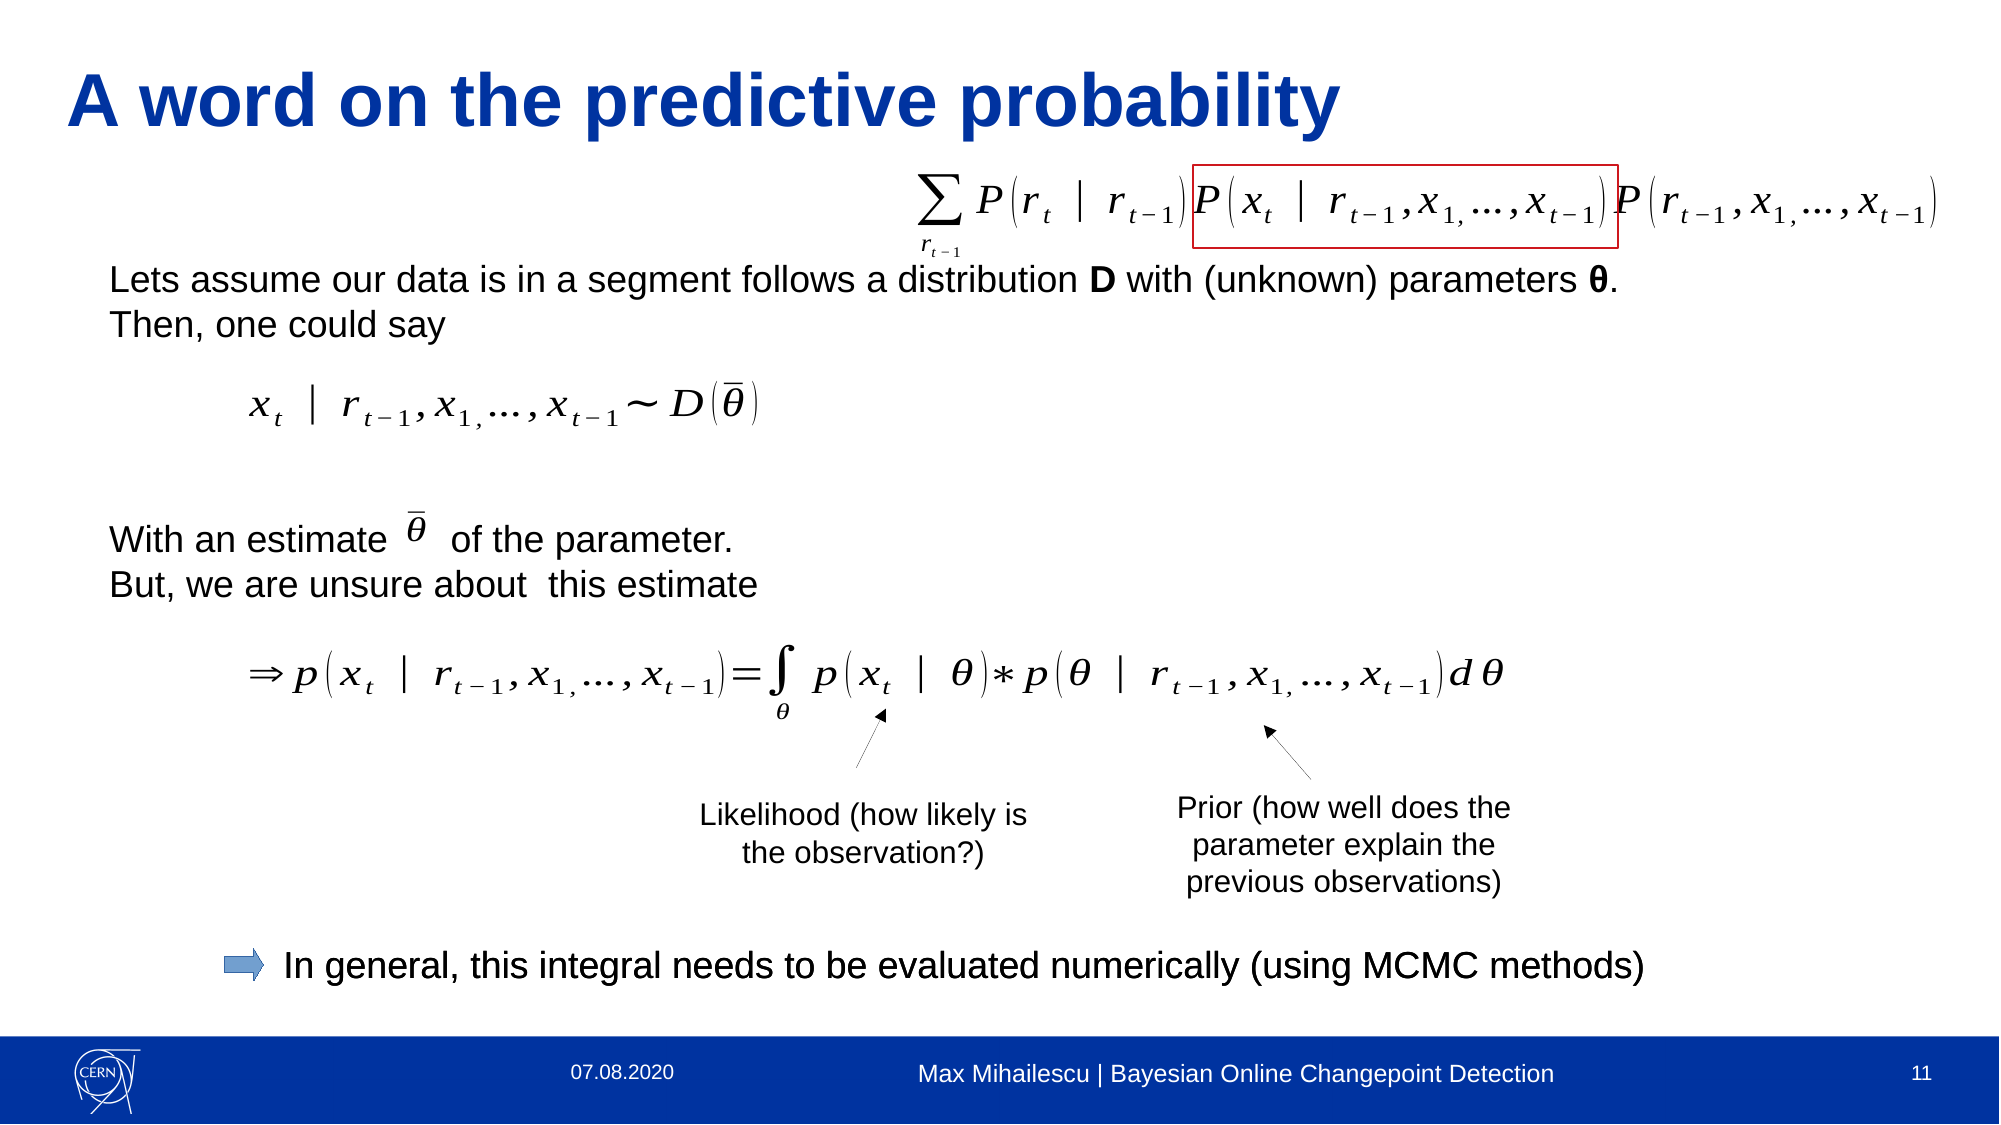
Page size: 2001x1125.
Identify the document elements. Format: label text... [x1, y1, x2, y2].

text_box Prior (how well does the parameter explain the previous observations) [1141, 779, 1547, 899]
text_box A word on the predictive probability [66, 61, 1932, 235]
chart [903, 171, 1949, 260]
picture [0, 1036, 1999, 1124]
chart [395, 510, 438, 549]
text_box With an estimate of the parameter. But, we are unsure about this estimate [94, 507, 945, 607]
text_box Likelihood (how likely is the observation?) [661, 786, 1067, 872]
text_box In general, this integral needs to be evaluated numerically (using MCMC methods) [268, 933, 1725, 986]
text_box 07.08.2020 [543, 1041, 674, 1101]
text_box A word on the predictive probability [1194, 166, 1617, 171]
text_box <Foliennummer> [1822, 1042, 1933, 1102]
text_box Max Mihailescu | Bayesian Online Changepoint Detection [698, 1042, 1776, 1102]
chart [236, 377, 770, 431]
text_box Lets assume our data is in a segment follows a distribution D with (unknown) parameters θ. Then, one could say [94, 247, 1654, 347]
chart [1194, 171, 1617, 247]
chart [236, 643, 1518, 726]
text_box [224, 948, 264, 981]
